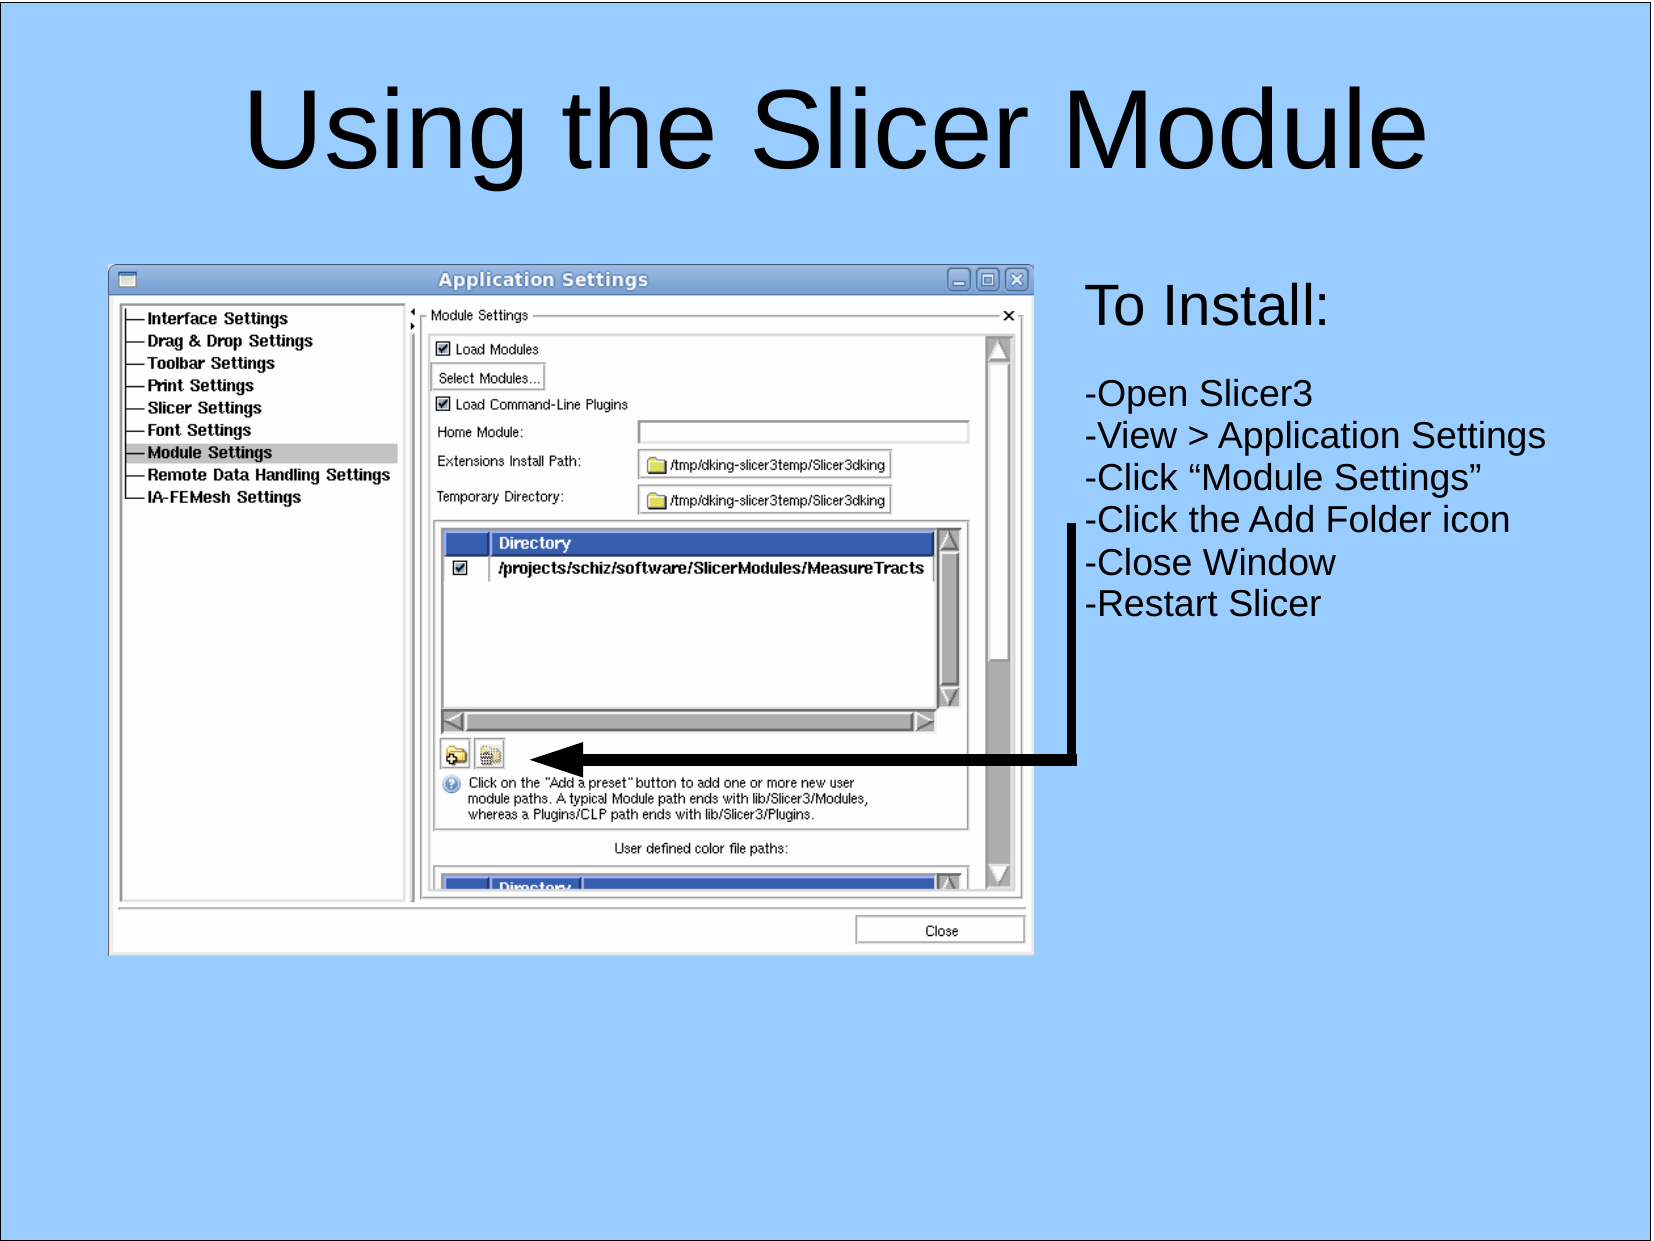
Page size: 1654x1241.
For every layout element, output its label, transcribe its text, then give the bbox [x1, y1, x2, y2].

text_box Using the Slicer Module [228, 59, 1477, 200]
picture [108, 264, 1034, 956]
text_box -Open Slicer3 -View > Application Settings -Click “Module Settings” -Click the Add Folder icon -Close Window -Restart Slicer [1069, 365, 1562, 633]
text_box [0, 2, 1651, 1241]
text_box To Install: [1069, 265, 1347, 346]
